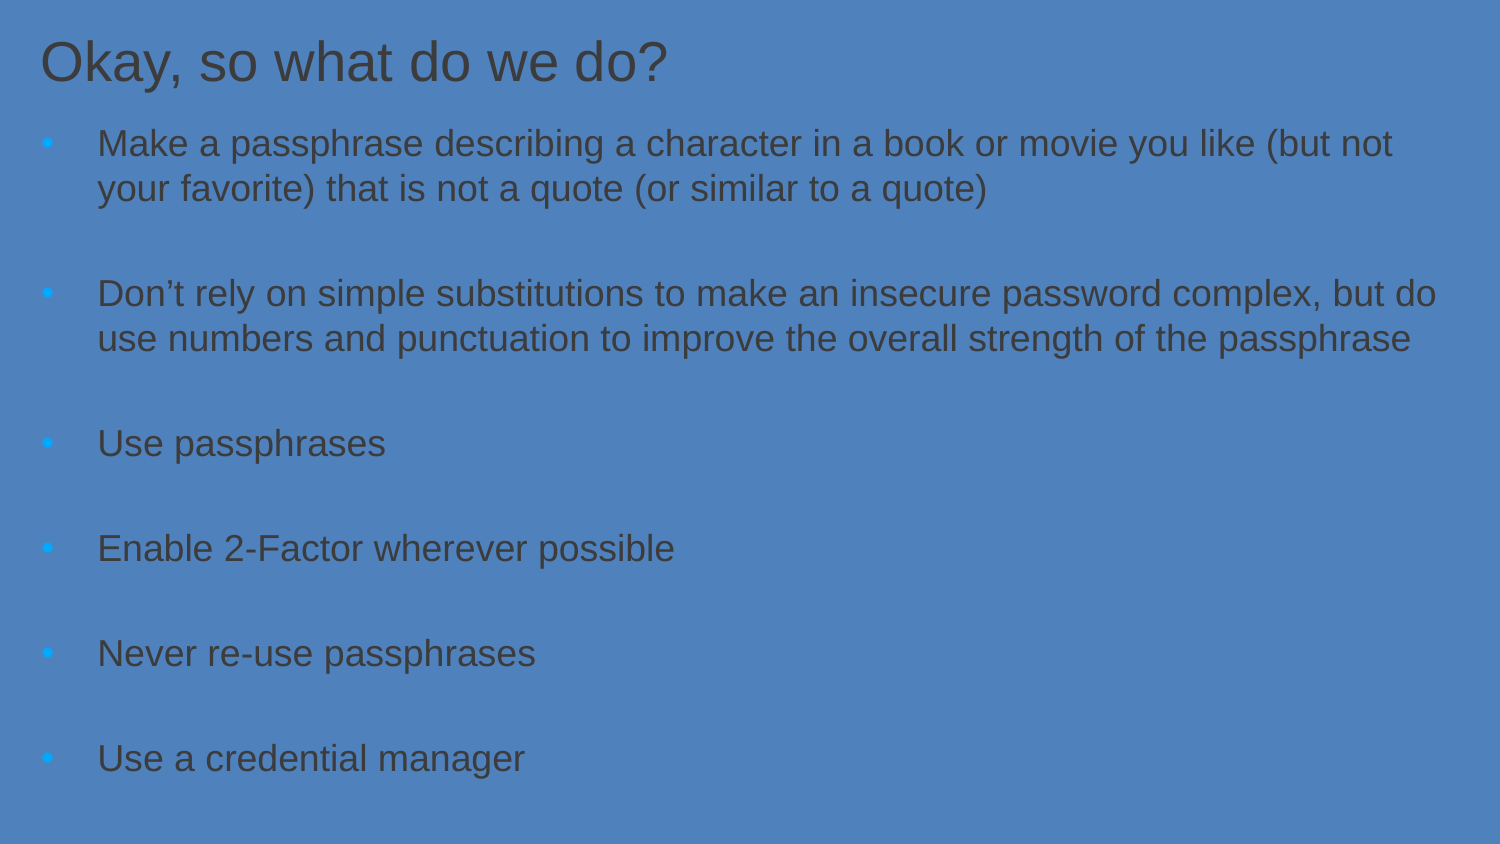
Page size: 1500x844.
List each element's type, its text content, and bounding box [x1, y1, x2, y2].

list Make a passphrase describing a character in a book or movie you like (but not your favorite) that is not a quote (or similar to a quote) Don’t rely on simple substitutions to make an insecure password complex, but do use numbers and punctuation to improve the overall strength of the passphrase Use passphrases Enable 2-Factor wherever possible Never re-use passphrases Use a credential manager [33, 111, 1474, 802]
title Okay, so what do we do? [33, 21, 1500, 97]
